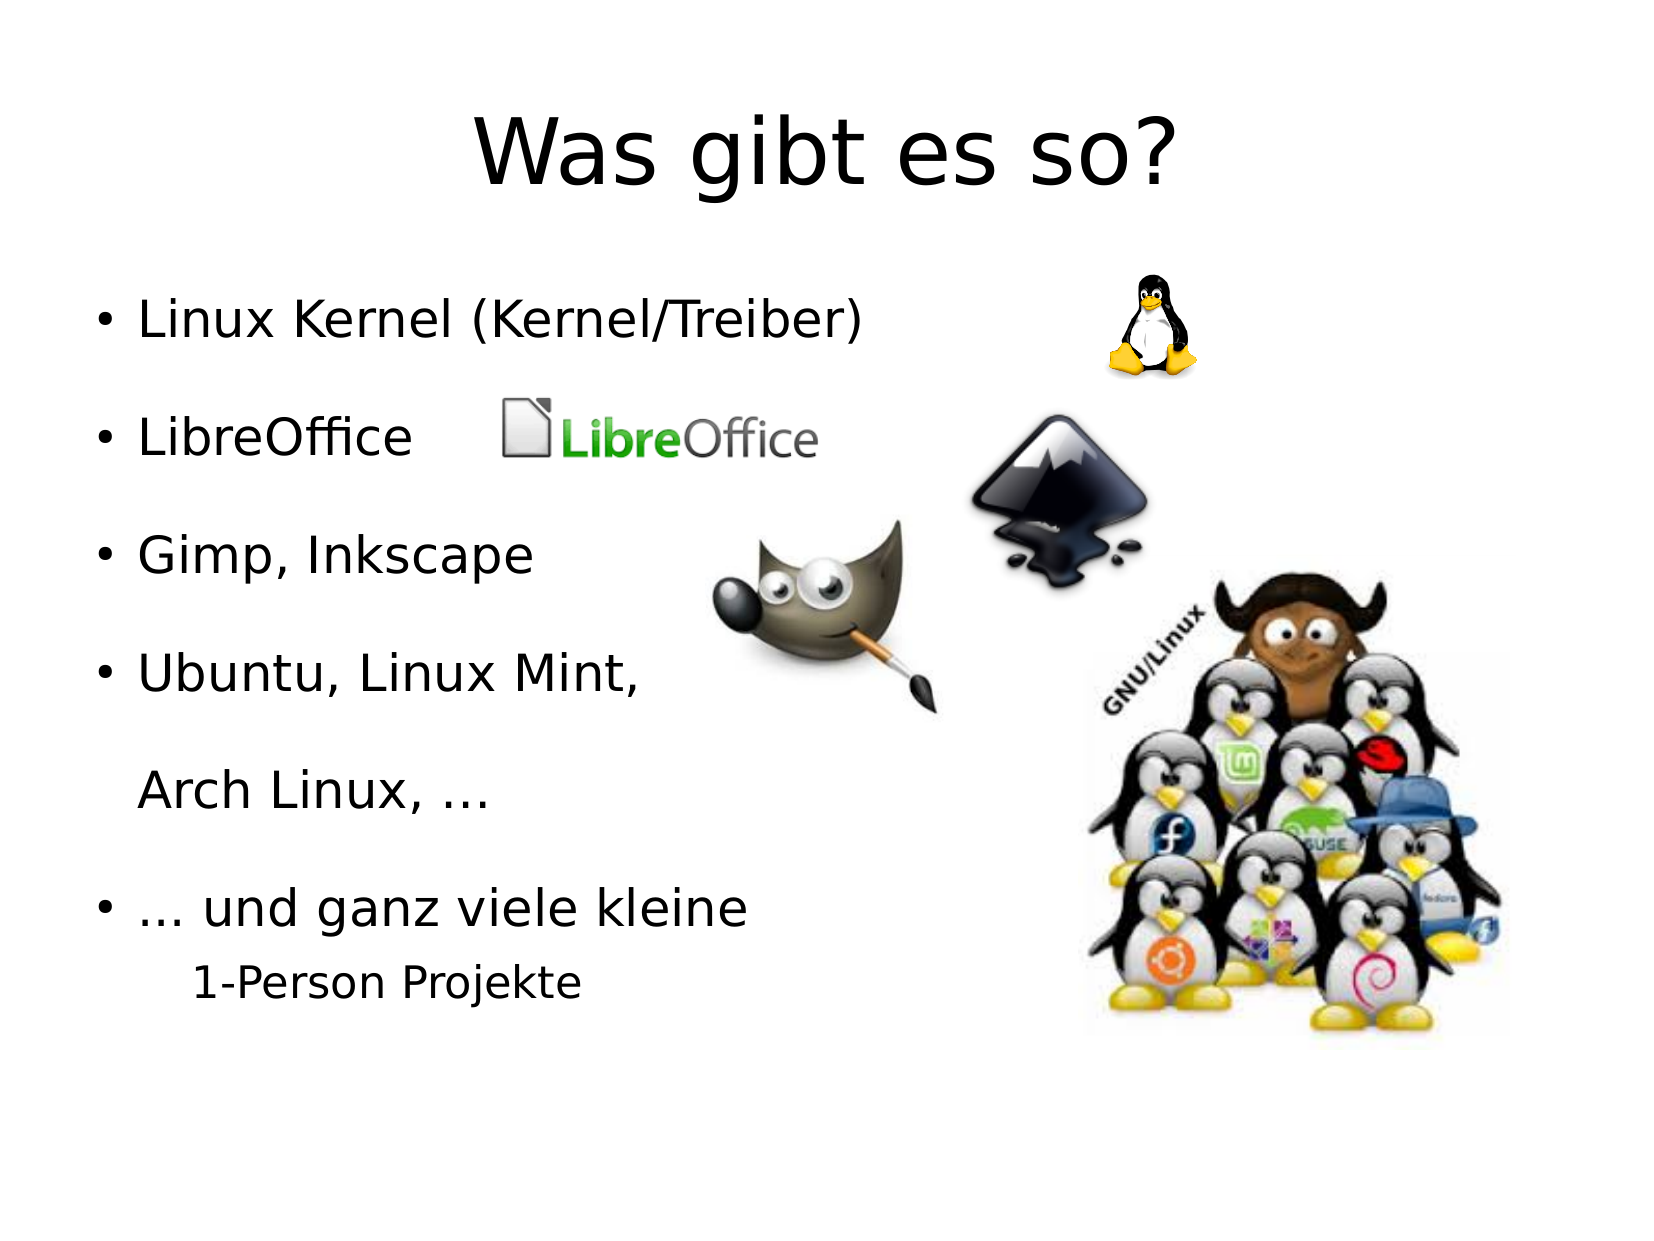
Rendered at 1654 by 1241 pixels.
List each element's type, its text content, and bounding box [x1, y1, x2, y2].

picture [960, 404, 1516, 1051]
list Linux Kernel (Kernel/Treiber) LibreOffice Gimp, Inkscape Ubuntu, Linux Mint, Arch Linux, … ... und ganz viele kleine 1-Person Projekte [82, 290, 1571, 1010]
picture [1104, 269, 1201, 380]
title Was gibt es so? [82, 49, 1571, 257]
picture [705, 494, 946, 736]
